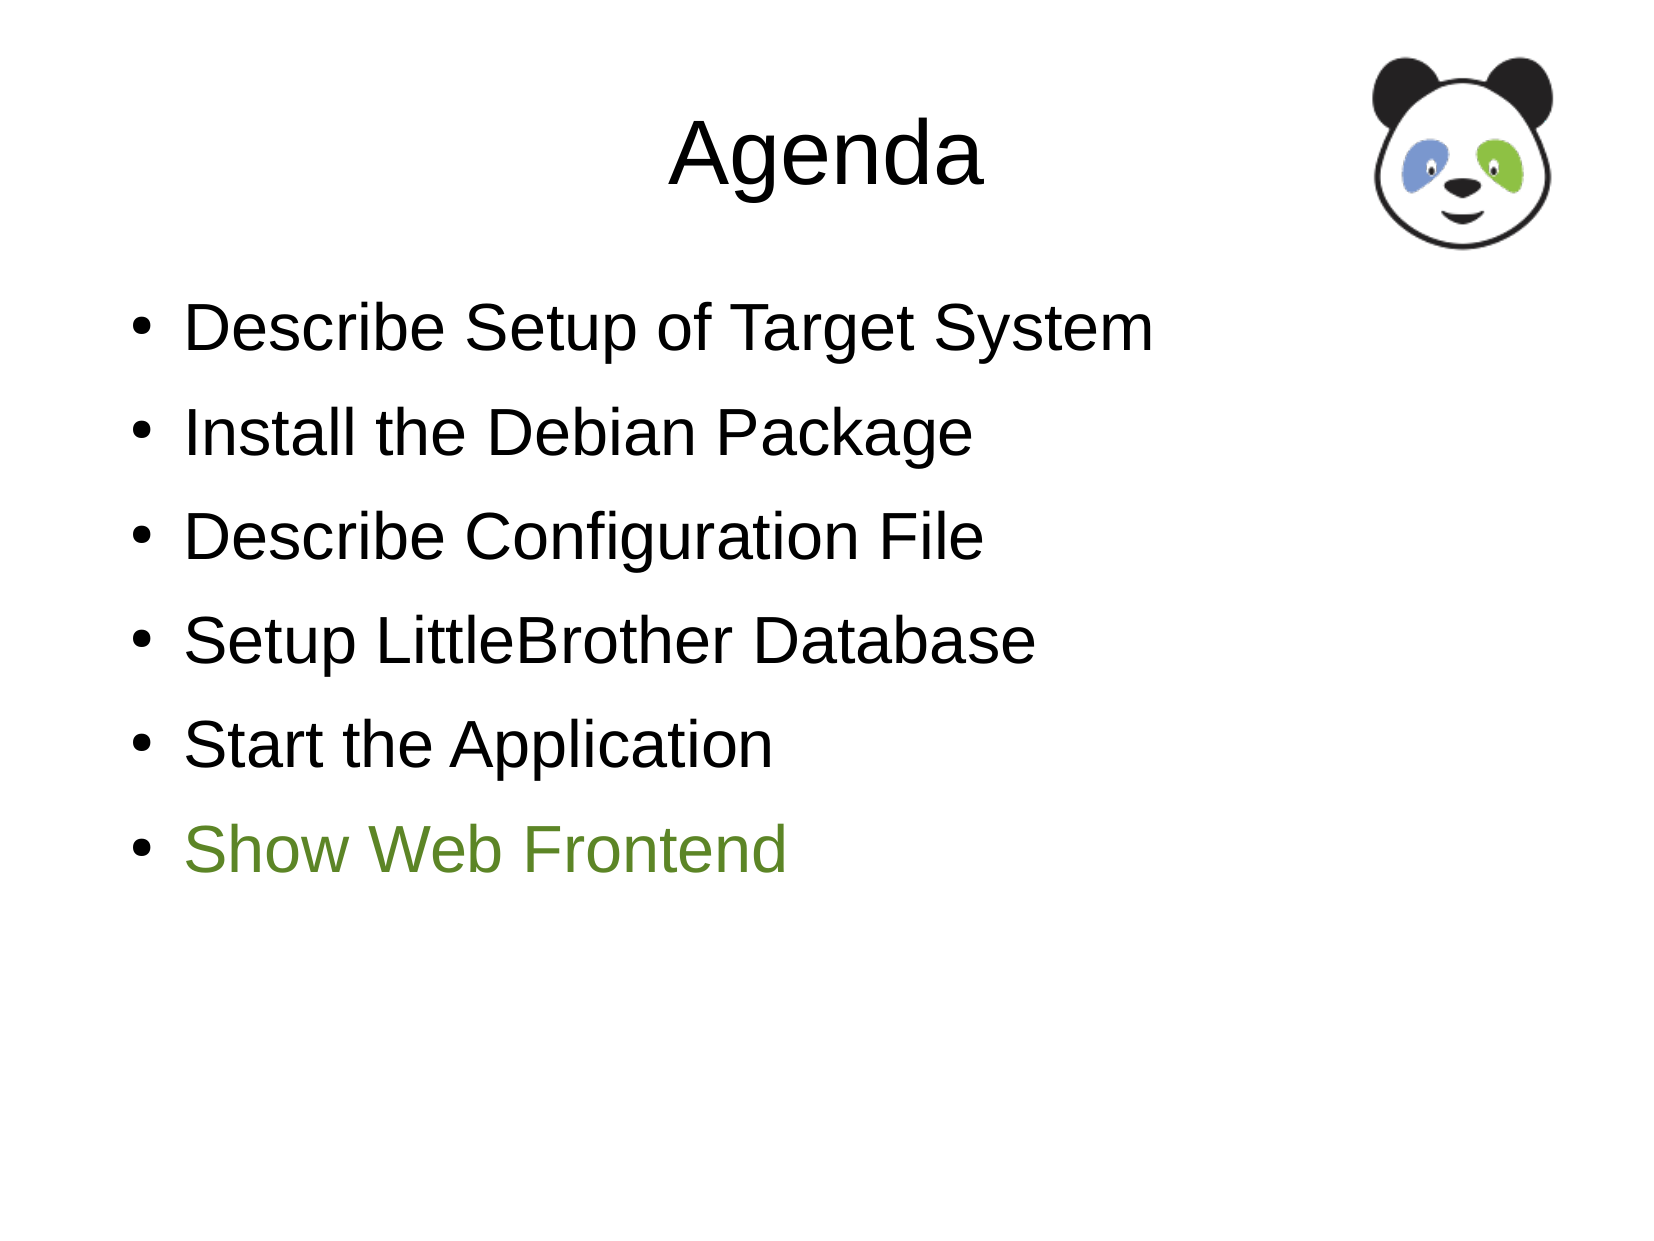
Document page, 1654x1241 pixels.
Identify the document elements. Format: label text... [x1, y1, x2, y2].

title Agenda [82, 49, 1571, 257]
list Describe Setup of Target System Install the Debian Package Describe Configuration File Setup LittleBrother Database Start the Application Show Web Frontend [82, 290, 1571, 1010]
